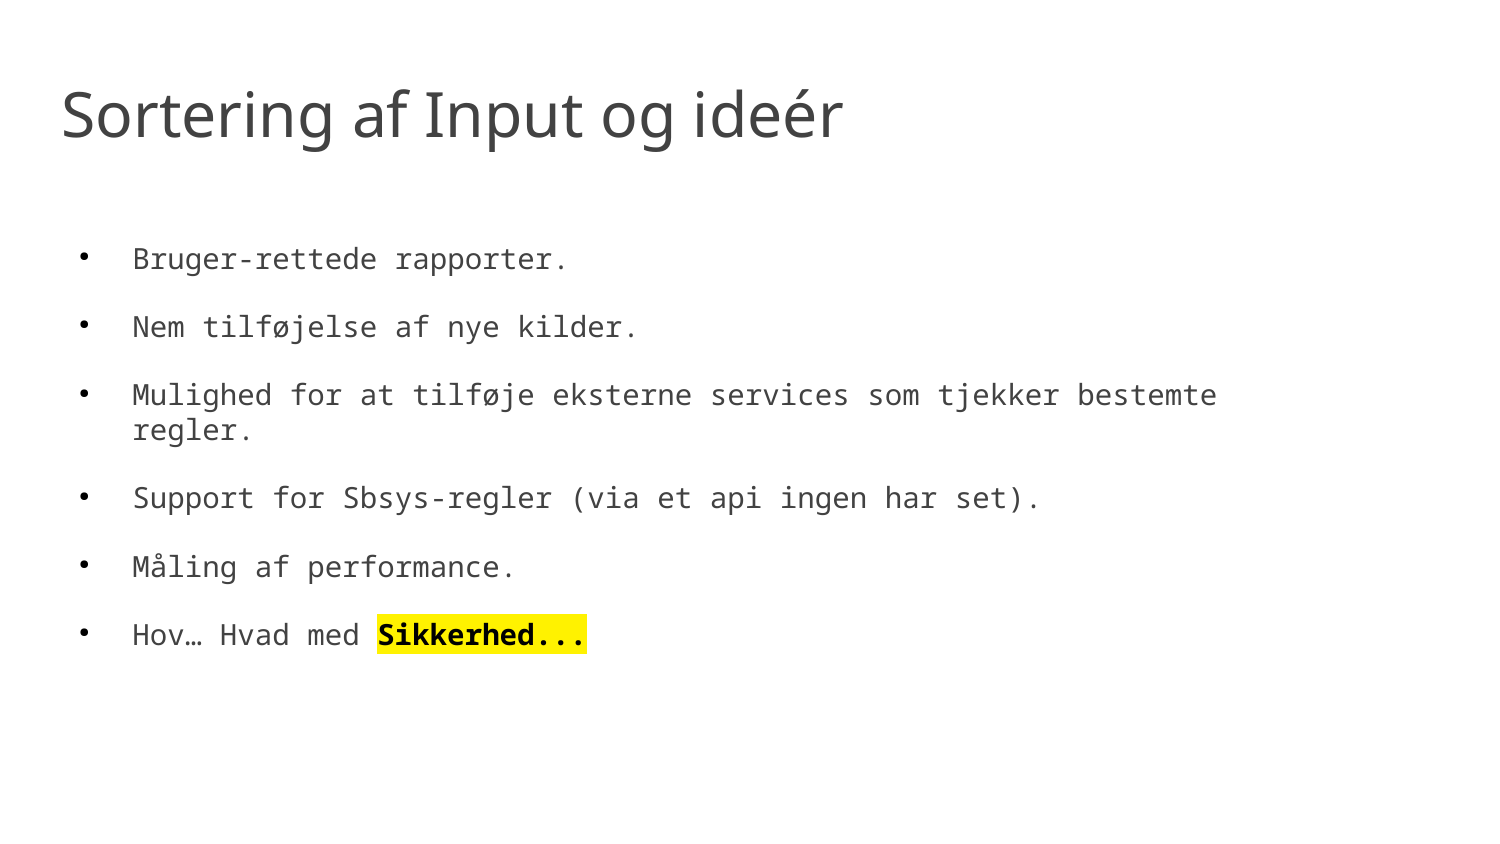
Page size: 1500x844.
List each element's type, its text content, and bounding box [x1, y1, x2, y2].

title Sortering af Input og ideér [46, 55, 1315, 165]
list Bruger-rettede rapporter. Nem tilføjelse af nye kilder. Mulighed for at tilføje eksterne services som tjekker bestemte regler. Support for Sbsys-regler (via et api ingen har set). Måling af performance. Hov… Hvad med Sikkerhed... [46, 225, 1315, 627]
